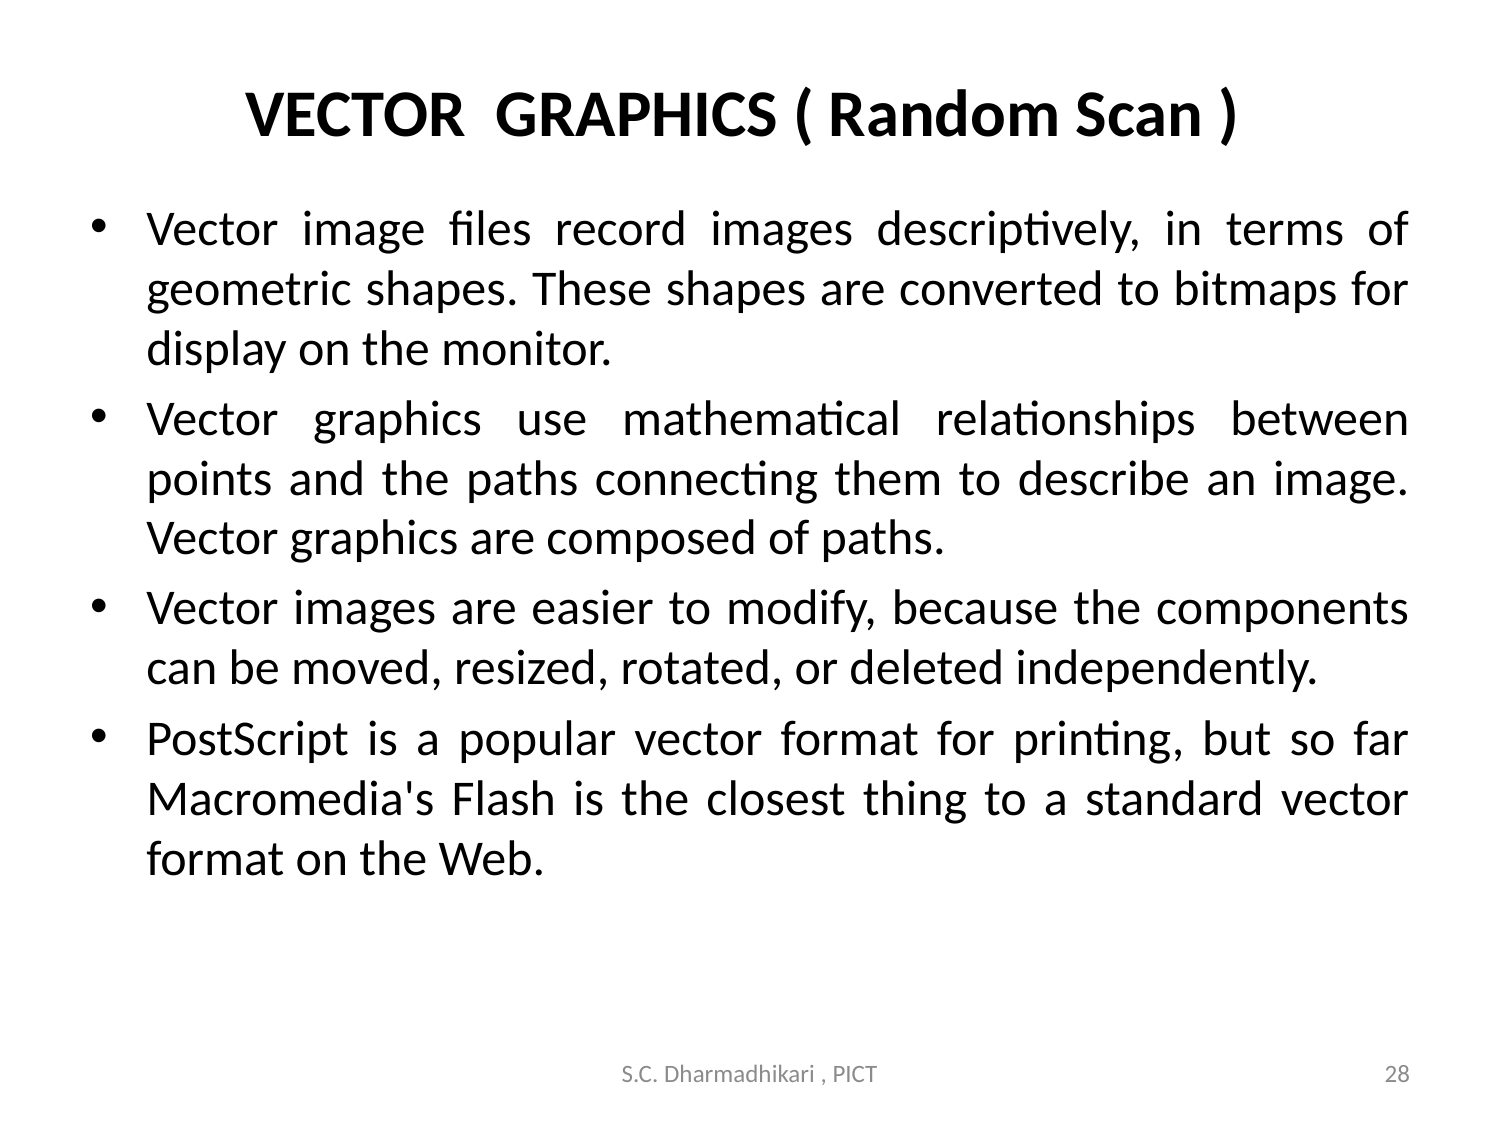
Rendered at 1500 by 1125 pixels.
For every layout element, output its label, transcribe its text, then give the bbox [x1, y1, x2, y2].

title VECTOR GRAPHICS ( Random Scan ) [75, 45, 1425, 175]
list Vector image files record images descriptively, in terms of geometric shapes. These shapes are converted to bitmaps for display on the monitor. Vector graphics use mathematical relationships between points and the paths connecting them to describe an image. Vector graphics are composed of paths. Vector images are easier to modify, because the components can be moved, resized, rotated, or deleted independently. PostScript is a popular vector format for printing, but so far Macromedia's Flash is the closest thing to a standard vector format on the Web. [75, 187, 1425, 1005]
footer S.C. Dharmadhikari , PICT [512, 1042, 988, 1103]
slide_number <number> [1074, 1042, 1425, 1103]
